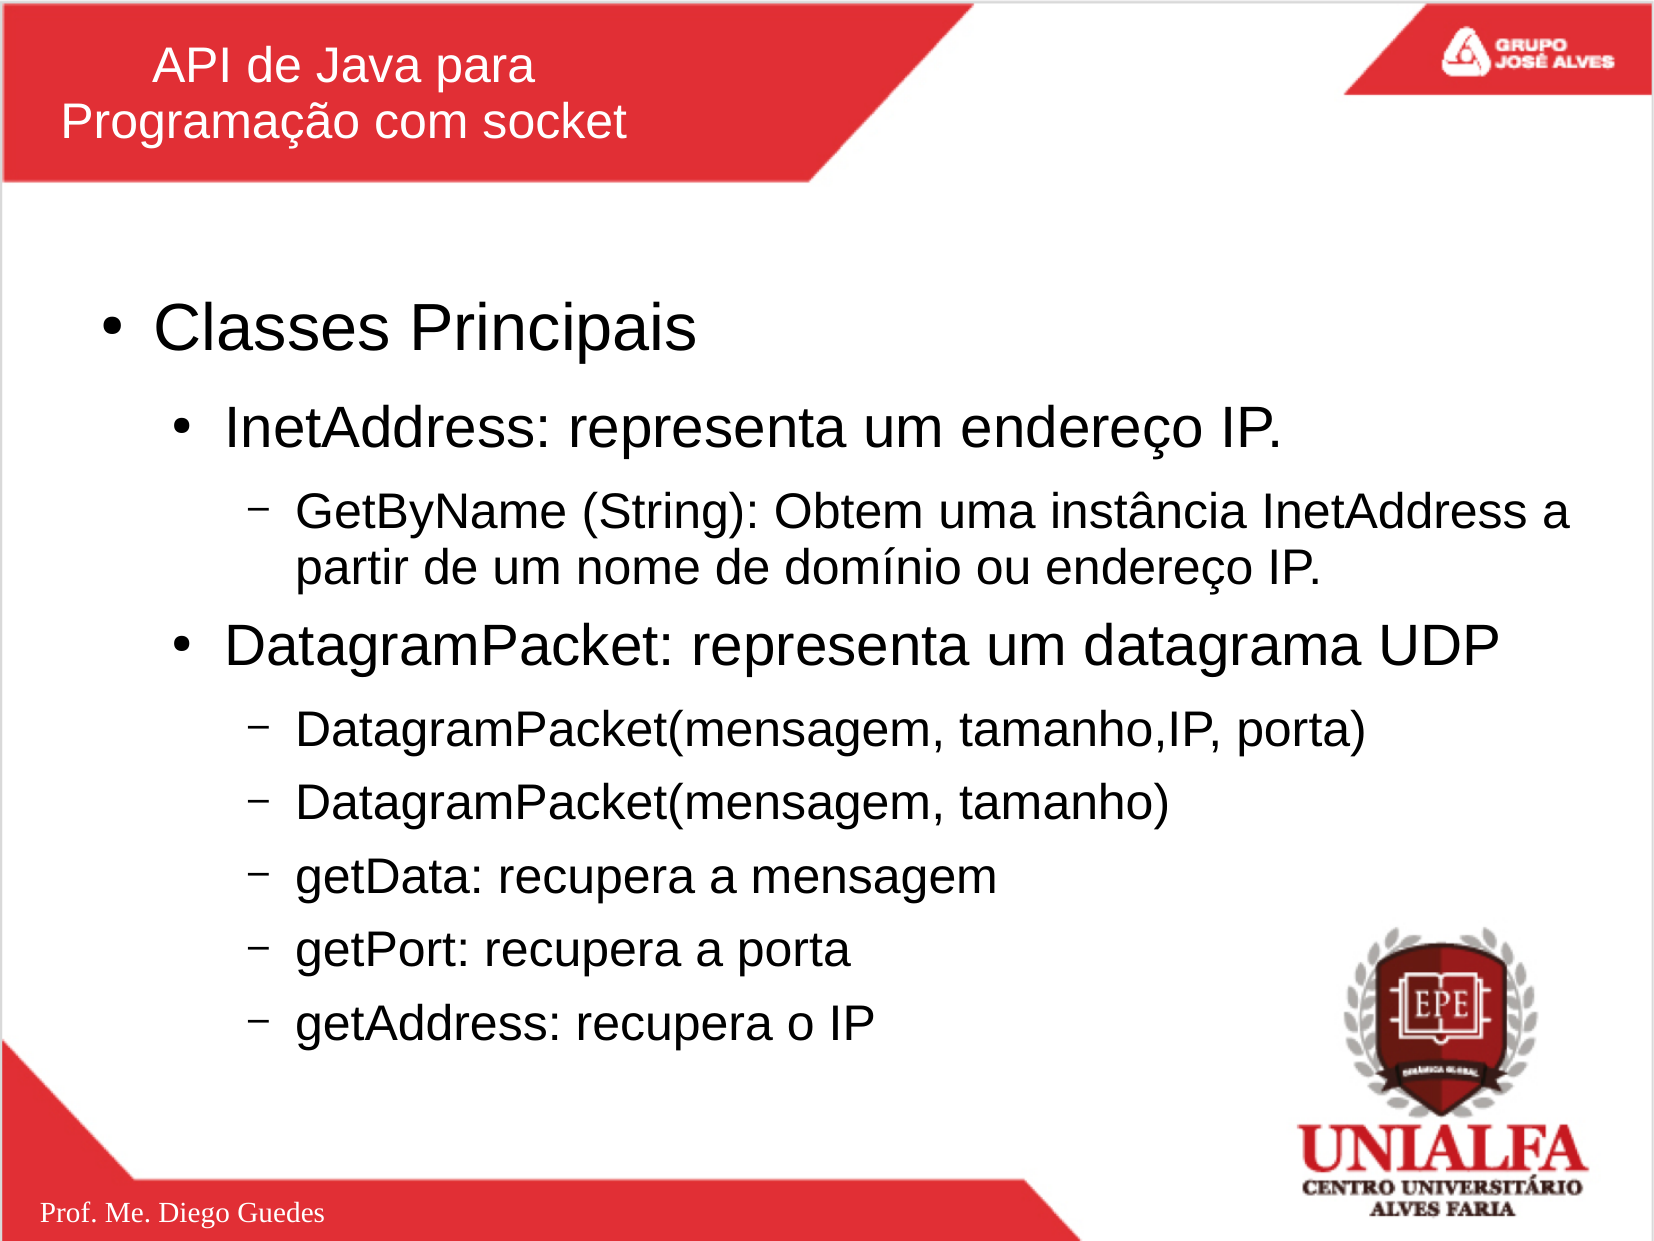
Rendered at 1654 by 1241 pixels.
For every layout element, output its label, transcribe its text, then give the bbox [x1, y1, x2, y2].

picture [0, 0, 1654, 1241]
title API de Java para Programação com socket [21, 5, 666, 181]
list Classes Principais InetAddress: representa um endereço IP. GetByName (String): Obtem uma instância InetAddress a partir de um nome de domínio ou endereço IP. DatagramPacket: representa um datagrama UDP DatagramPacket(mensagem, tamanho,IP, porta) DatagramPacket(mensagem, tamanho) getData: recupera a mensagem getPort: recupera a porta getAddress: recupera o IP [82, 290, 1571, 1051]
